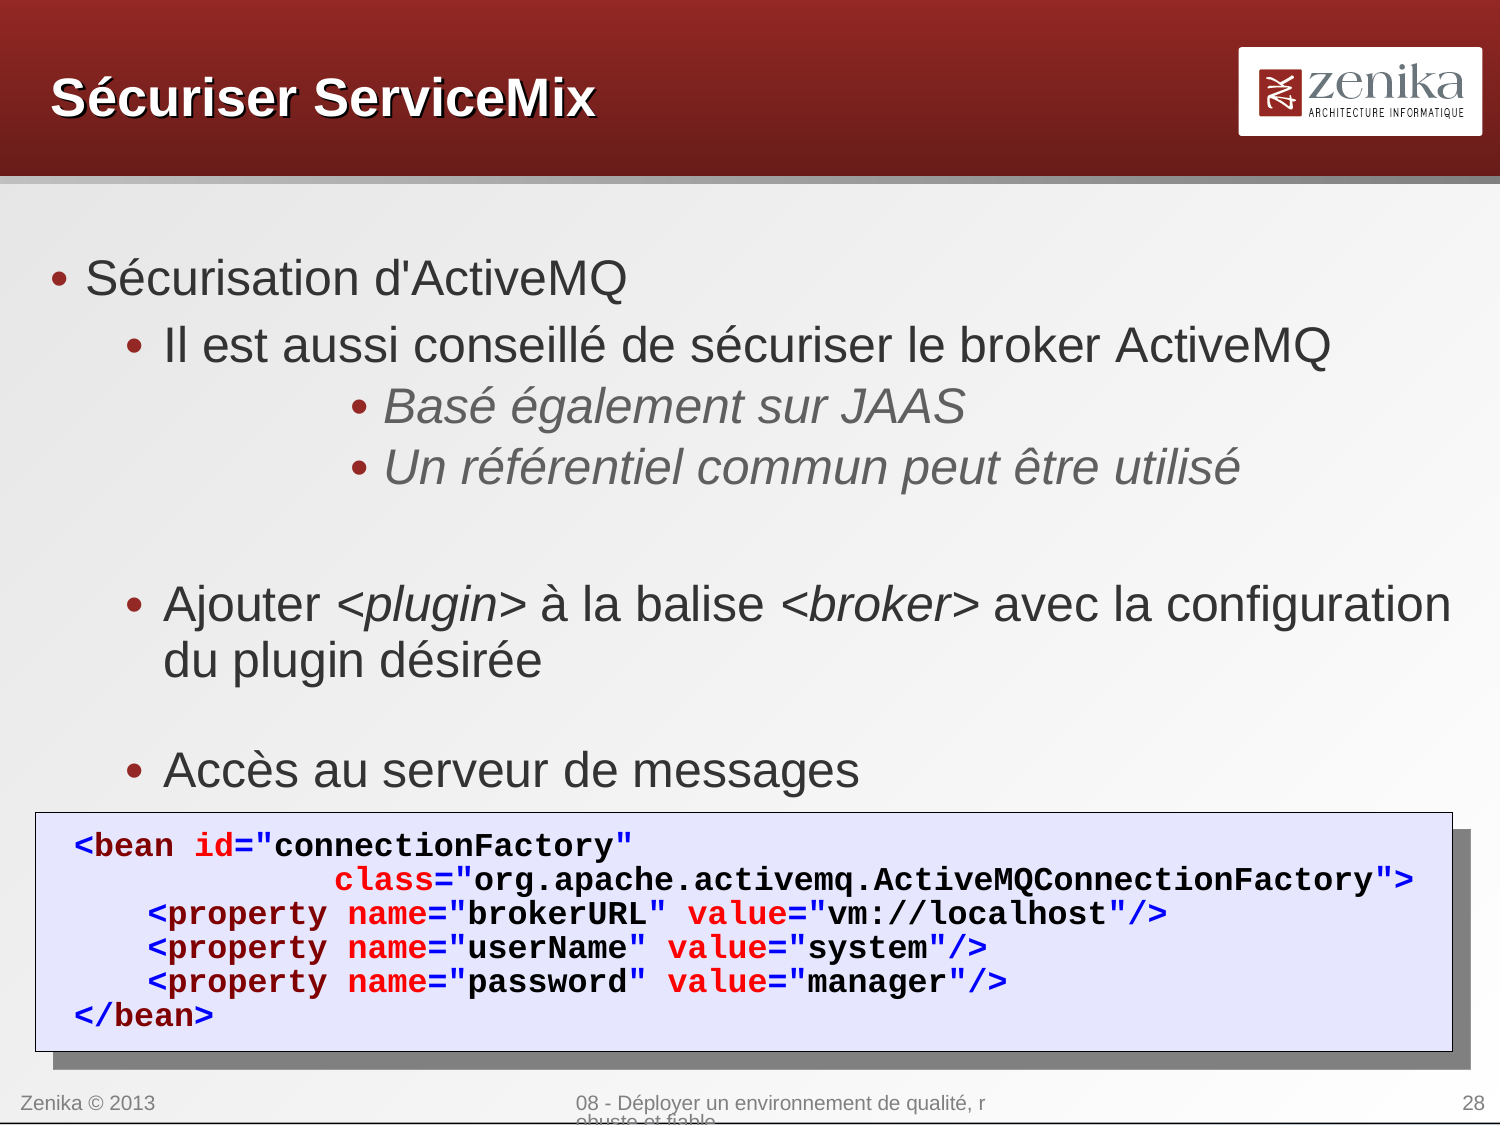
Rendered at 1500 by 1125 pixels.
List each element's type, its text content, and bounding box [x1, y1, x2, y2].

text_box <bean id="connectionFactory" class="org.apache.activemq.ActiveMQConnectionFactory"> <property name="brokerURL" value="vm://localhost"/> <property name="userName" value="system"/> <property name="password" value="manager"/> </bean> [35, 812, 1453, 1052]
list Sécurisation d'ActiveMQ Il est aussi conseillé de sécuriser le broker ActiveMQ Basé également sur JAAS Un référentiel commun peut être utilisé Ajouter <plugin> à la balise <broker> avec la configuration du plugin désirée Accès au serveur de messages [50, 250, 1477, 1064]
title Sécuriser ServiceMix [50, 22, 1206, 172]
picture [1257, 58, 1464, 125]
